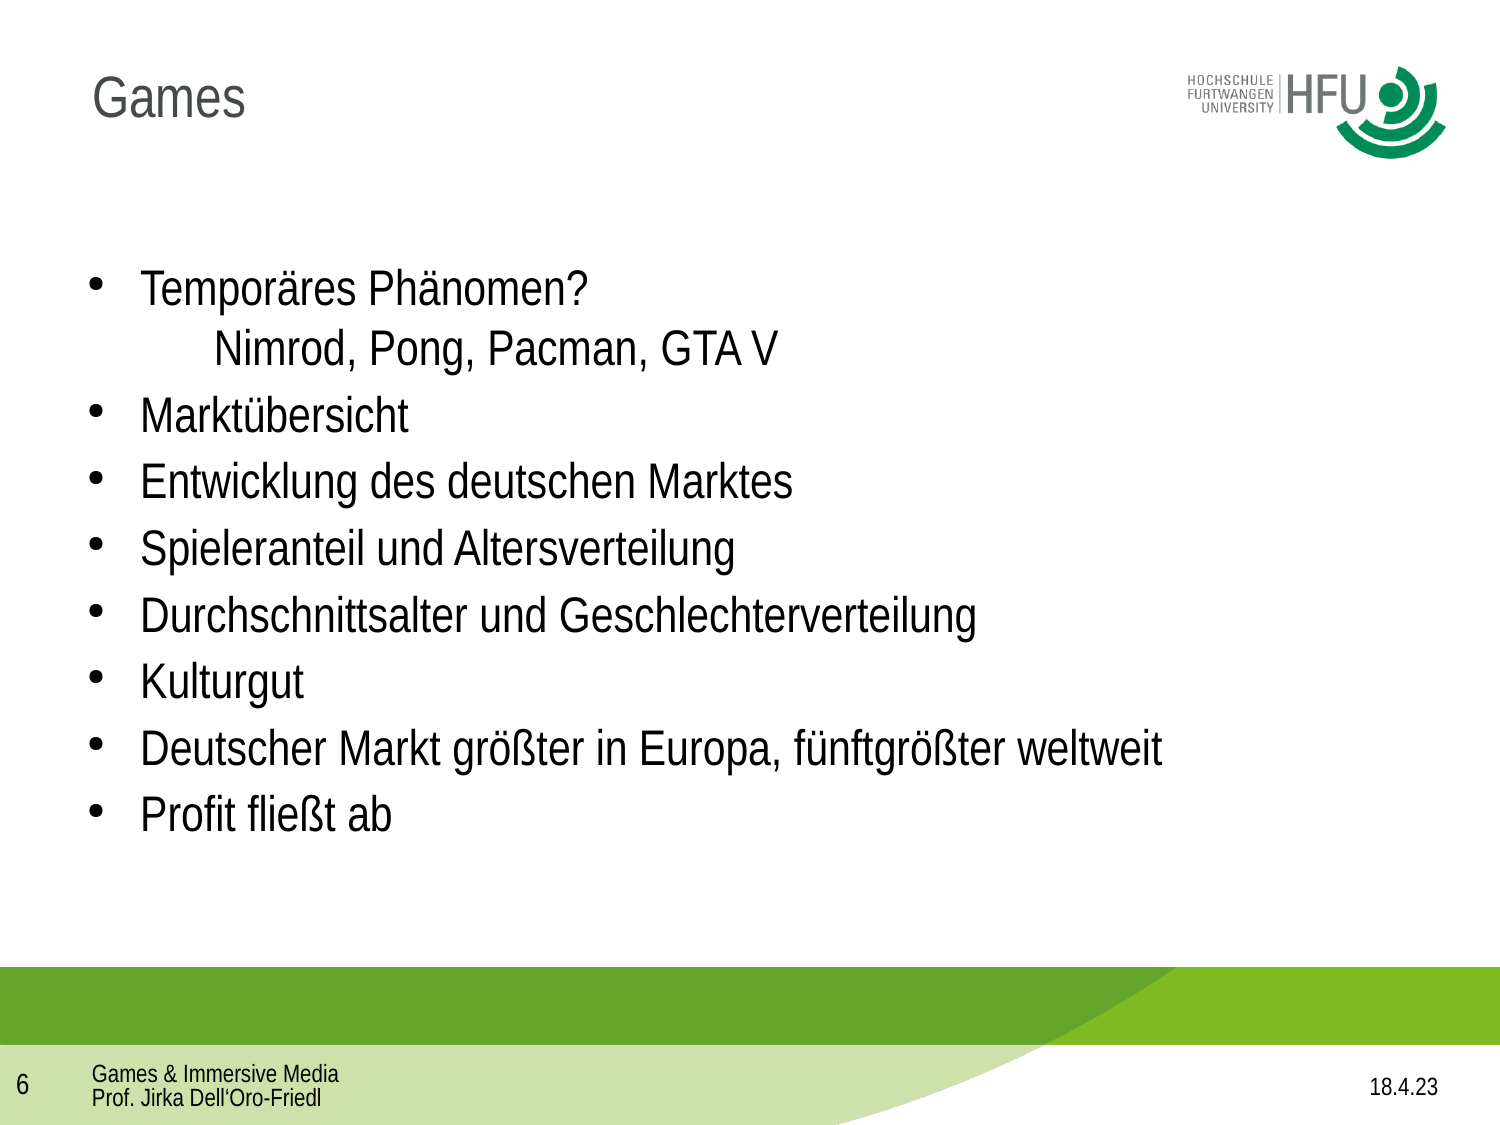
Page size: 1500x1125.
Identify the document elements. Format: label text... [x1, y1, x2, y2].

picture [0, 967, 1500, 1125]
title Games [77, 64, 1353, 153]
list Temporäres Phänomen? Nimrod, Pong, Pacman, GTA V Marktübersicht Entwicklung des deutschen Marktes Spieleranteil und Altersverteilung Durchschnittsalter und Geschlechterverteilung Kulturgut Deutscher Markt größter in Europa, fünftgrößter weltweit Profit fließt ab [54, 248, 1425, 728]
picture [1166, 53, 1454, 164]
